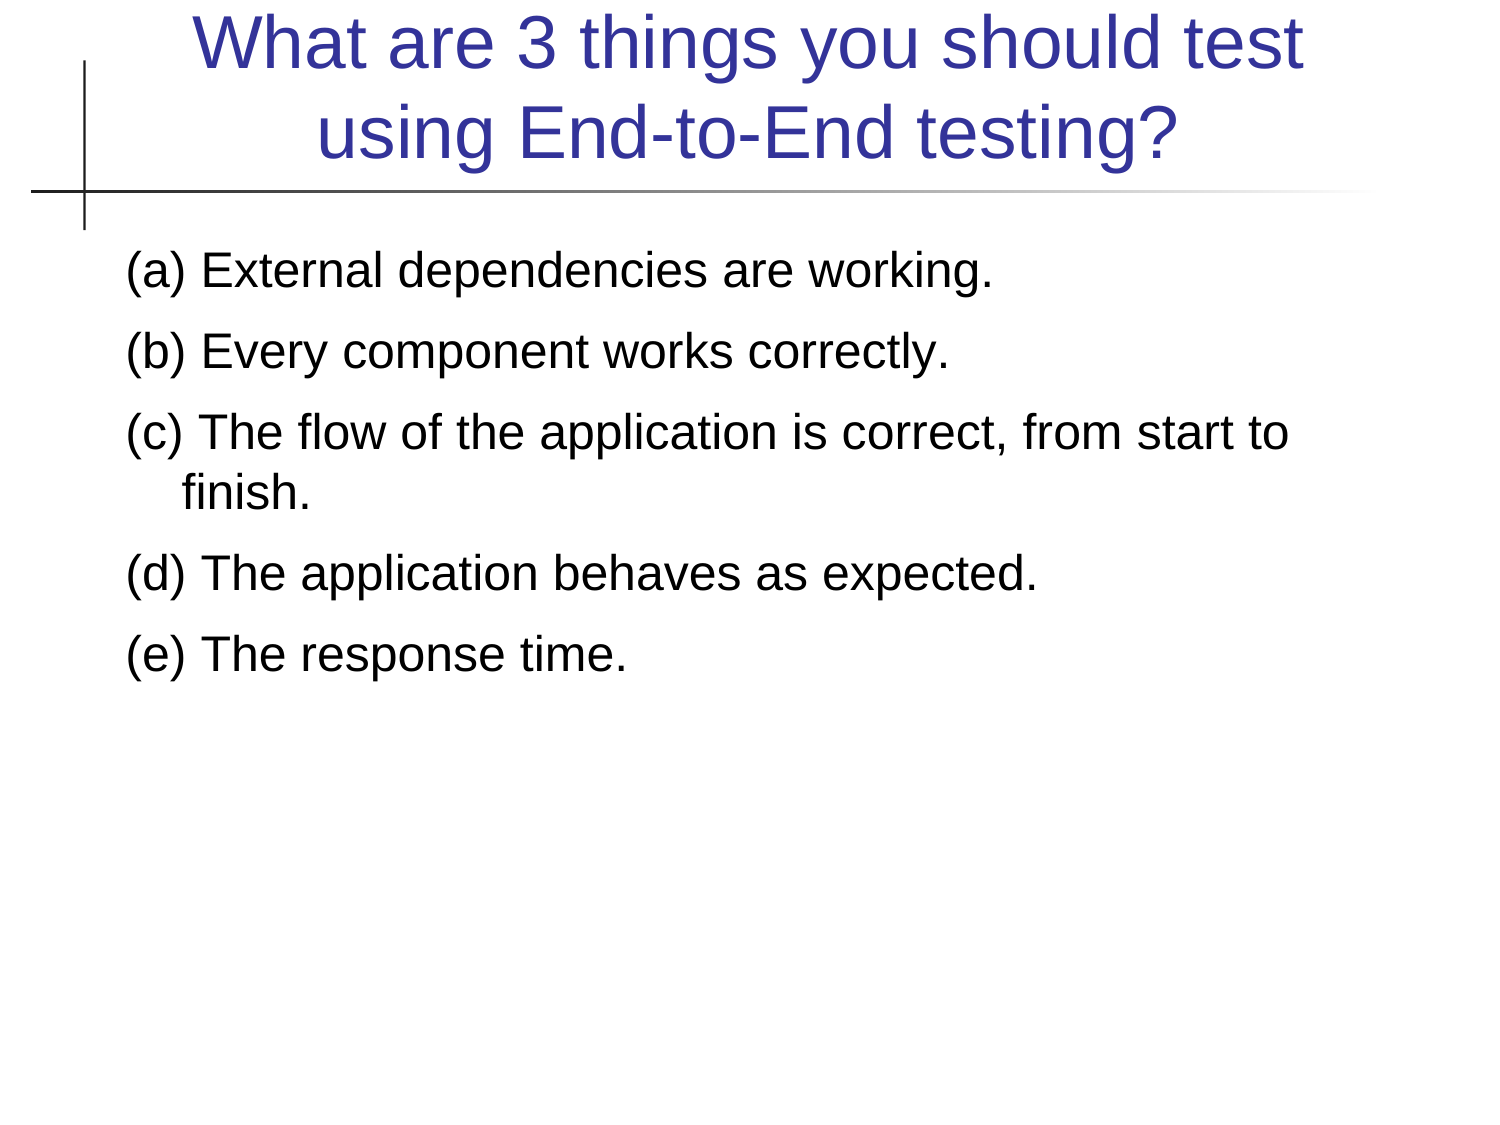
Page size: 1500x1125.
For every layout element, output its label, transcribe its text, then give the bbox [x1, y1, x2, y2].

title What are 3 things you should test using End-to-End testing? [100, 0, 1397, 182]
list (a) External dependencies are working. (b) Every component works correctly. (c) The flow of the application is correct, from start to finish. (d) The application behaves as expected. (e) The response time. [110, 229, 1408, 960]
